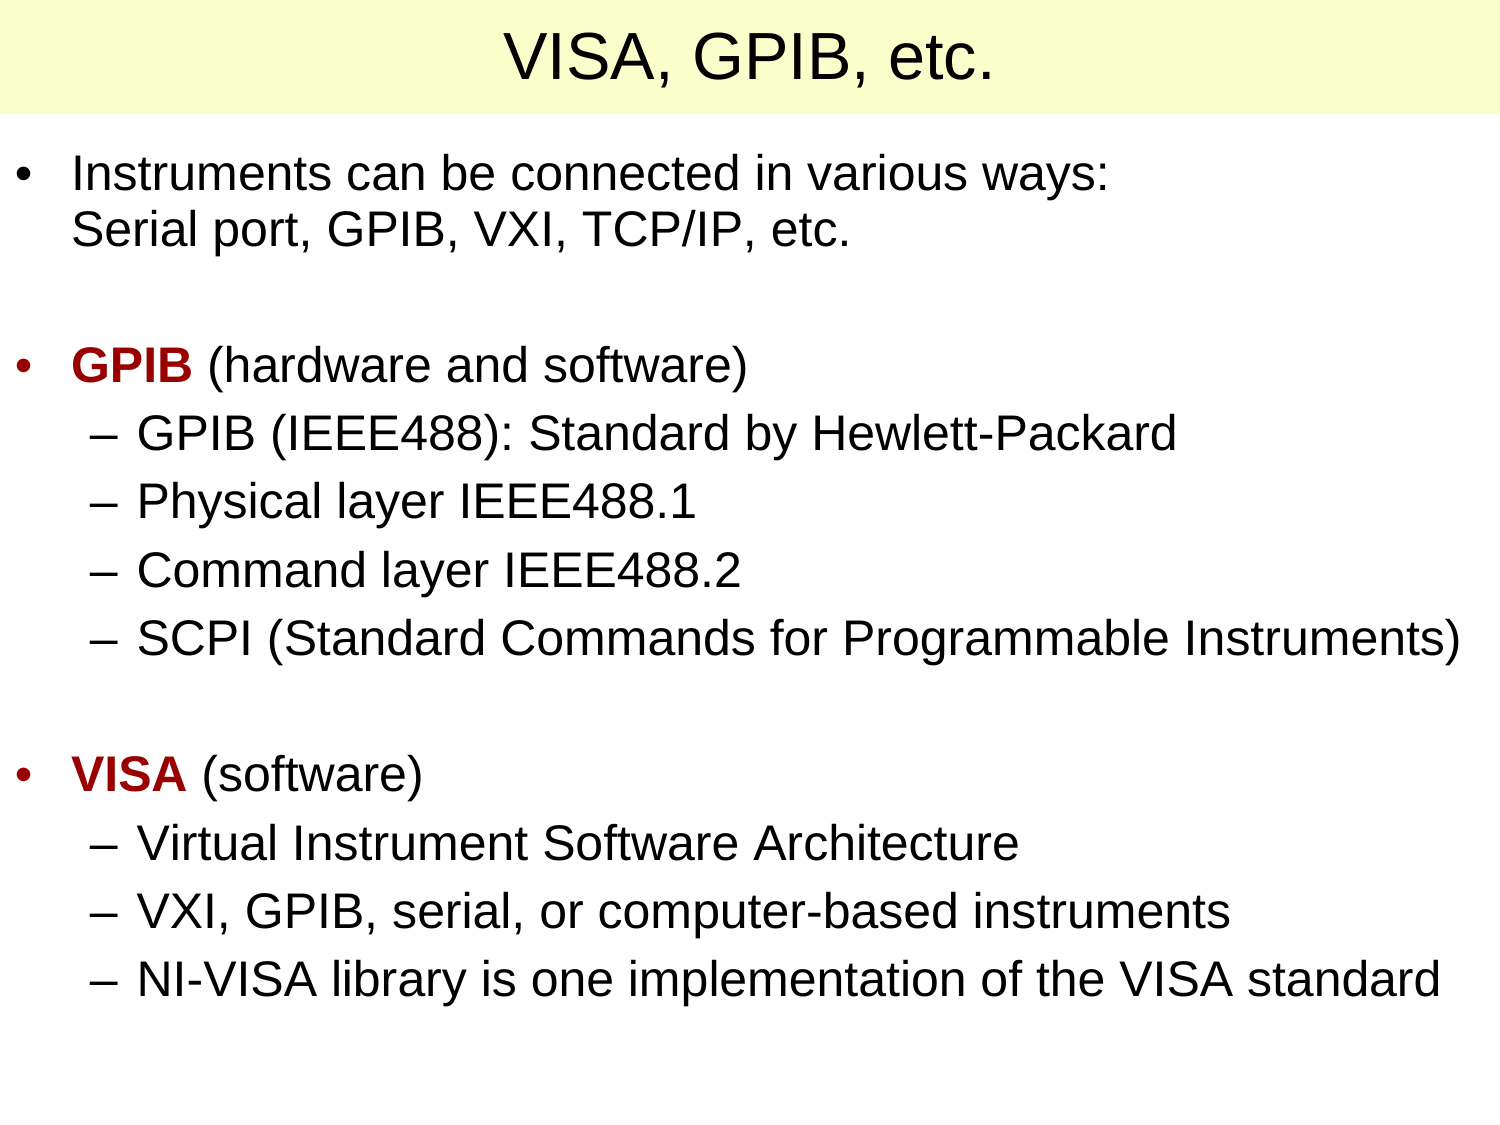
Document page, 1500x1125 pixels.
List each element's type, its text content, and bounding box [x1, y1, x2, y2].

title VISA, GPIB, etc. [0, 0, 1500, 114]
list Instruments can be connected in various ways: Serial port, GPIB, VXI, TCP/IP, etc. GPIB (hardware and software) GPIB (IEEE488): Standard by Hewlett-Packard Physical layer IEEE488.1 Command layer IEEE488.2 SCPI (Standard Commands for Programmable Instruments) VISA (software) Virtual Instrument Software Architecture VXI, GPIB, serial, or computer-based instruments NI-VISA library is one implementation of the VISA standard [0, 137, 1500, 1125]
